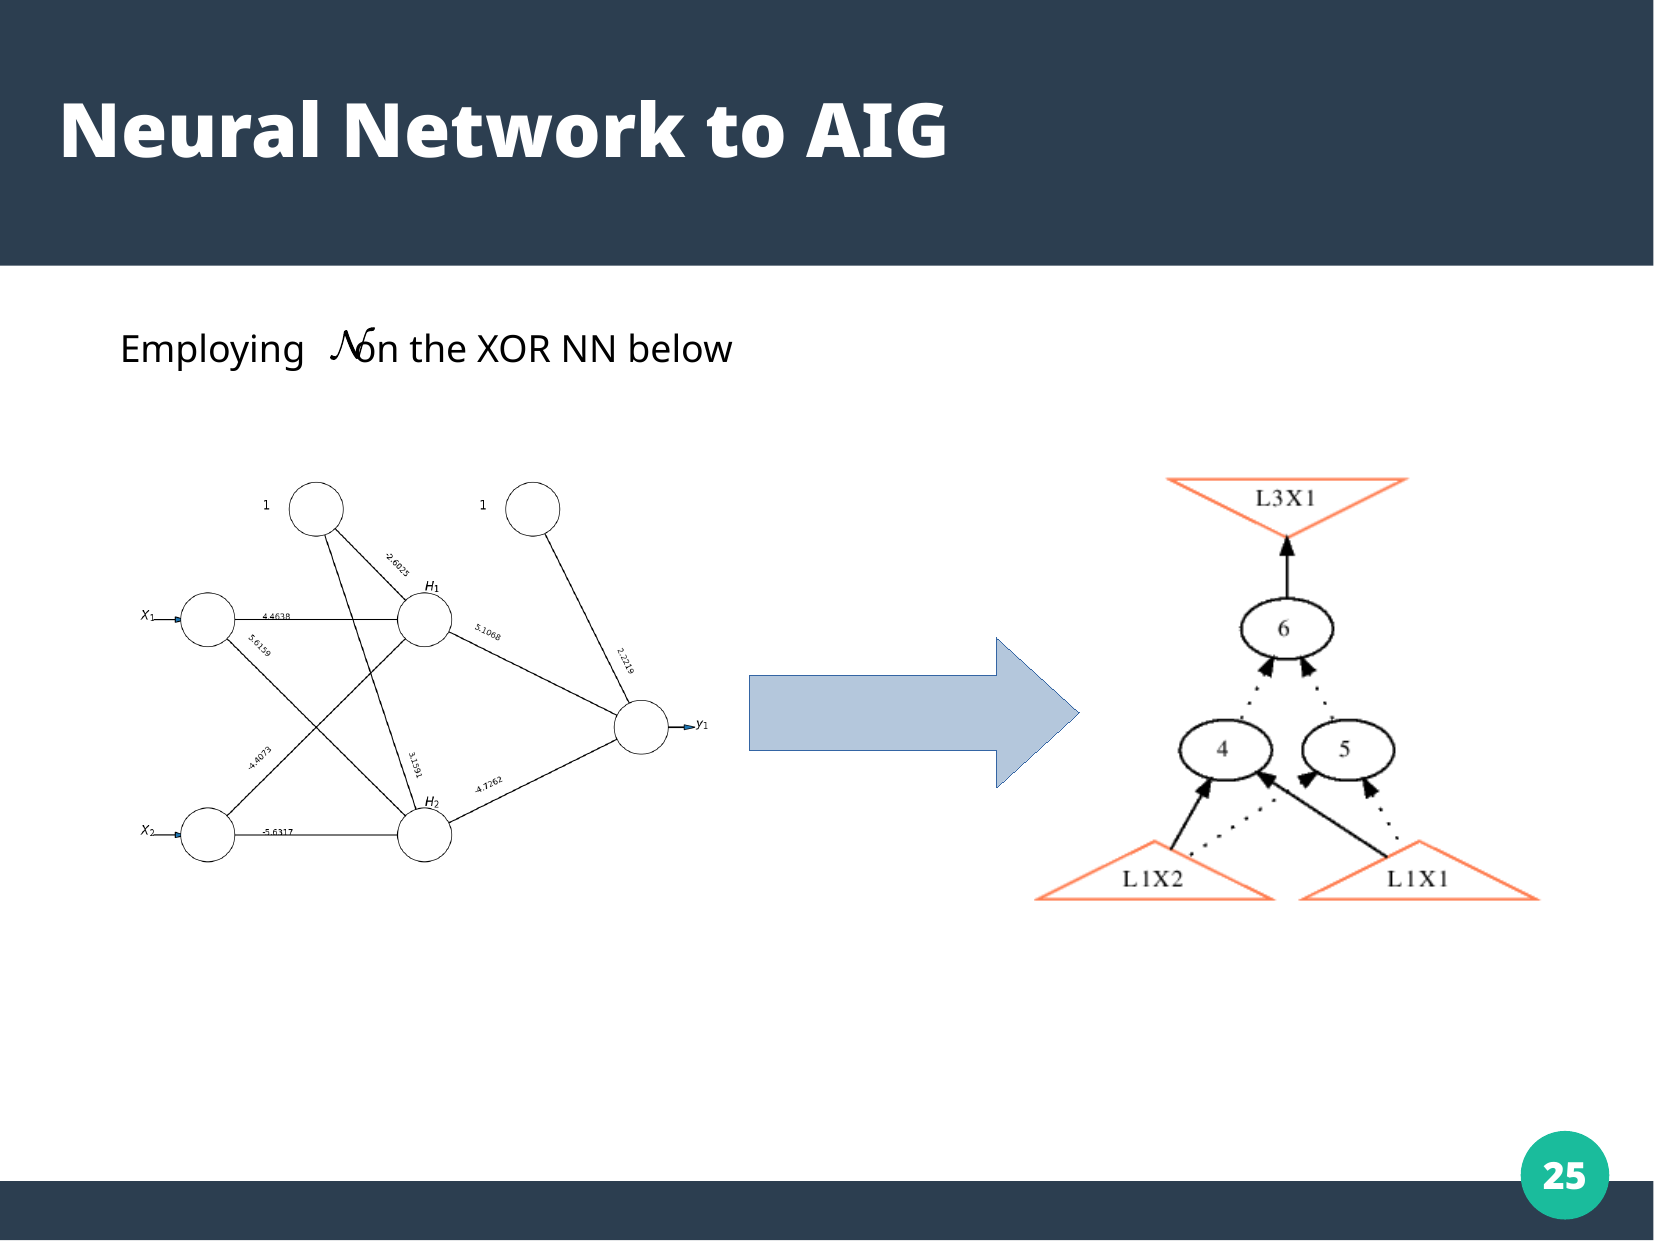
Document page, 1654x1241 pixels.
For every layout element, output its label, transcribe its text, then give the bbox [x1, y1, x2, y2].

text_box [749, 637, 1080, 788]
picture [1034, 470, 1546, 915]
title Neural Network to AIG [59, 49, 1595, 207]
text_box Employing on the XOR NN below [105, 315, 811, 417]
picture [330, 327, 376, 361]
picture [66, 374, 765, 1073]
